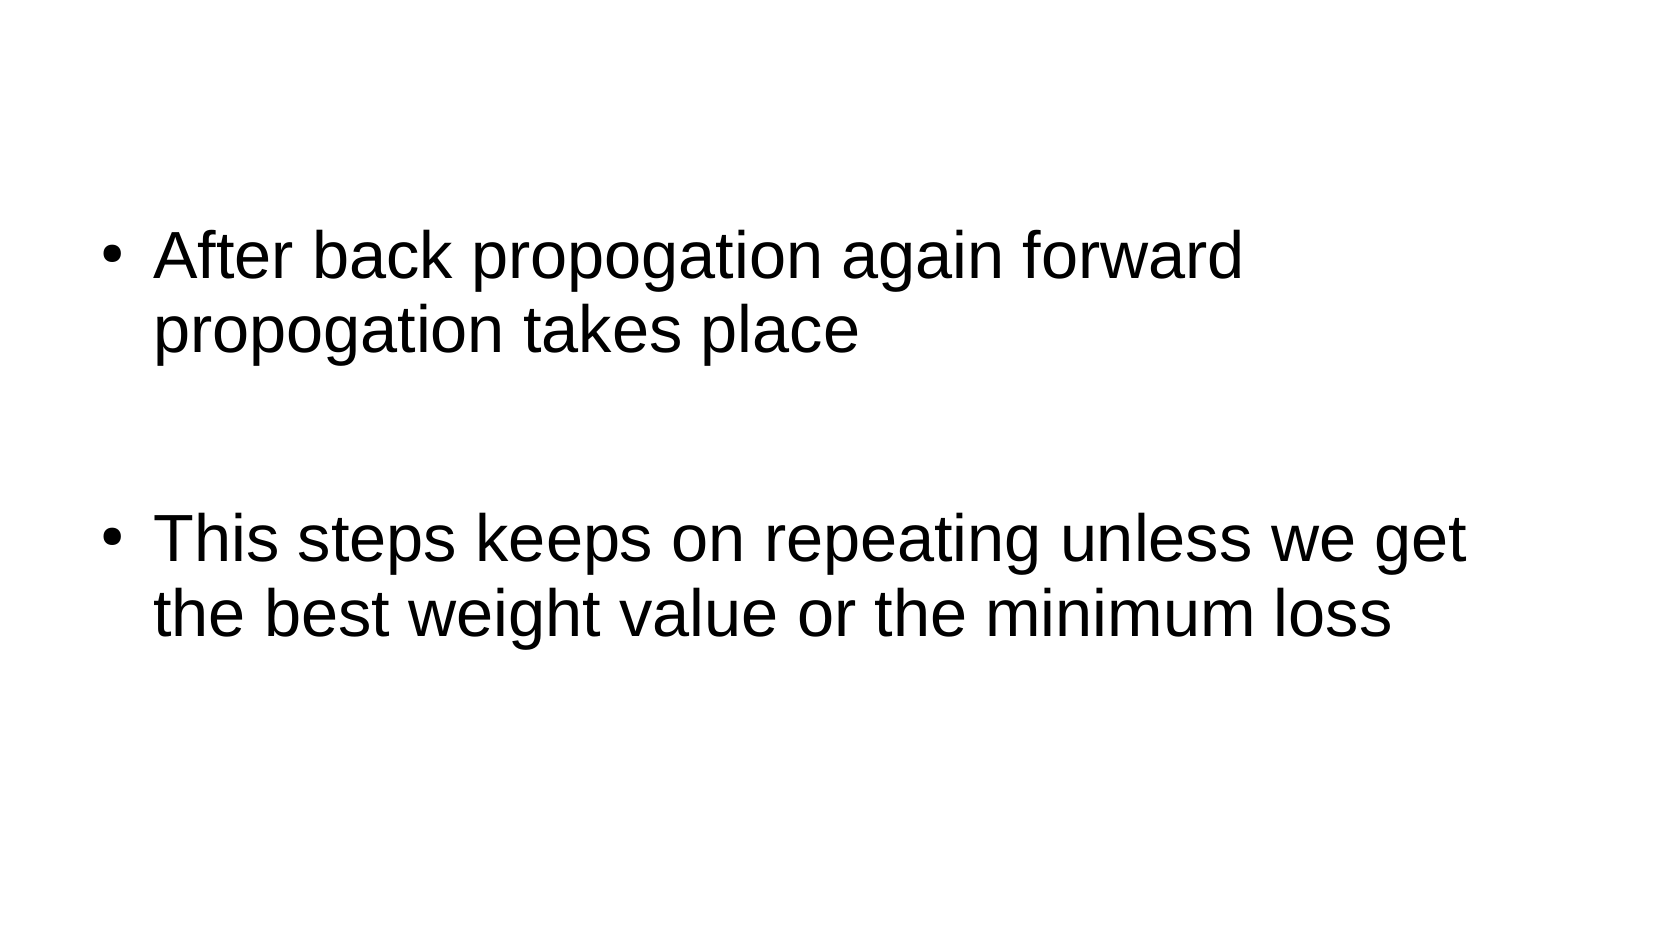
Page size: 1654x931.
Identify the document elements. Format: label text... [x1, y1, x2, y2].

list After back propogation again forward propogation takes place This steps keeps on repeating unless we get the best weight value or the minimum loss [82, 217, 1571, 758]
